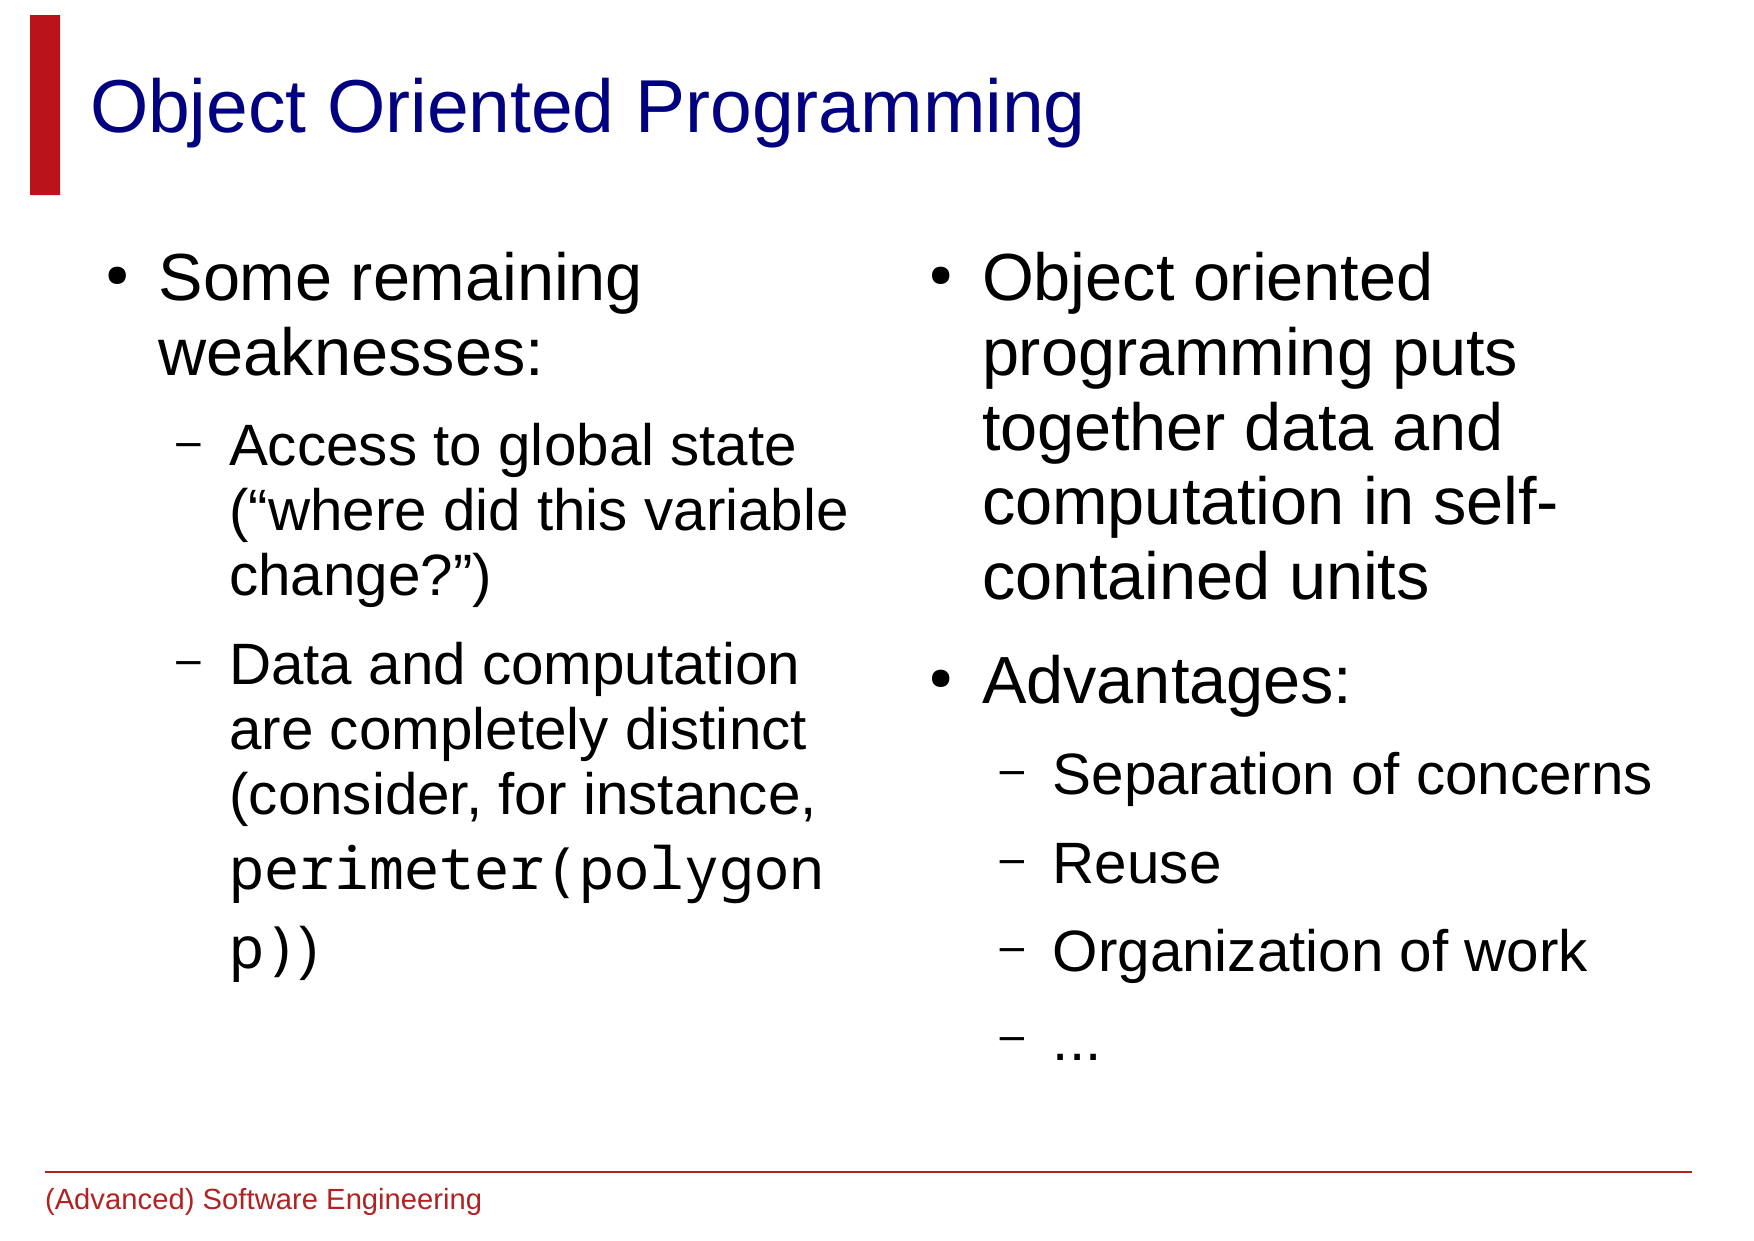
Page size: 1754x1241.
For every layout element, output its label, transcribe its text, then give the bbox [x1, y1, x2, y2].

list Object oriented programming puts together data and computation in self-contained units Advantages: Separation of concerns Reuse Organization of work ... [911, 240, 1696, 1130]
list Some remaining weaknesses: Access to global state (“where did this variable change?”) Data and computation are completely distinct (consider, for instance, perimeter(polygon p)) [87, 240, 873, 1130]
title Object Oriented Programming [90, 17, 1696, 196]
